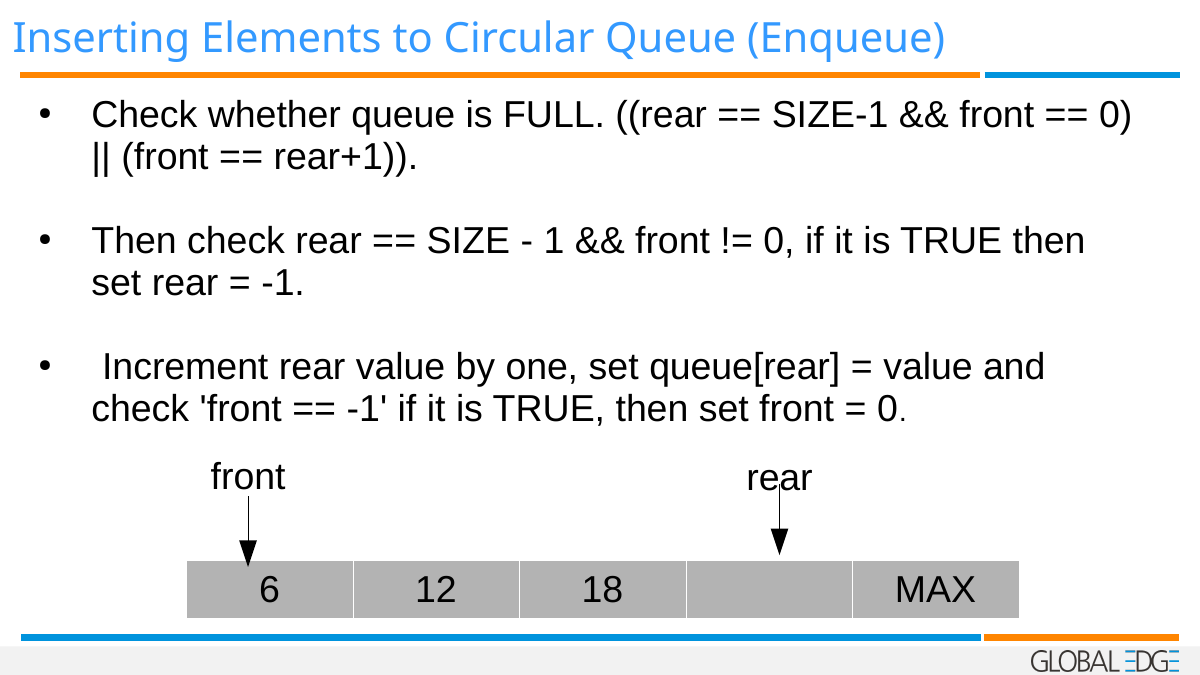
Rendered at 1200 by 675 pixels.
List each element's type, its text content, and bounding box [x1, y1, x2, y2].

table_header 6 [187, 561, 353, 618]
title Inserting Elements to Circular Queue (Enqueue) [12, 9, 1088, 63]
table_header 18 [520, 561, 686, 618]
table_header 12 [354, 561, 519, 618]
picture [1031, 650, 1179, 672]
table_header MAX [853, 561, 1019, 618]
text_box front [177, 448, 319, 520]
text_box Check whether queue is FULL. ((rear == SIZE-1 && front == 0) || (front == rear+1)). Then check rear == SIZE - 1 && front != 0, if it is TRUE then set rear = -1. Increment rear value by one, set queue[rear] = value and check 'front == -1' if it is TRUE, then set front = 0. [5, 86, 1152, 439]
text_box rear [708, 448, 851, 520]
table_header [687, 561, 852, 618]
